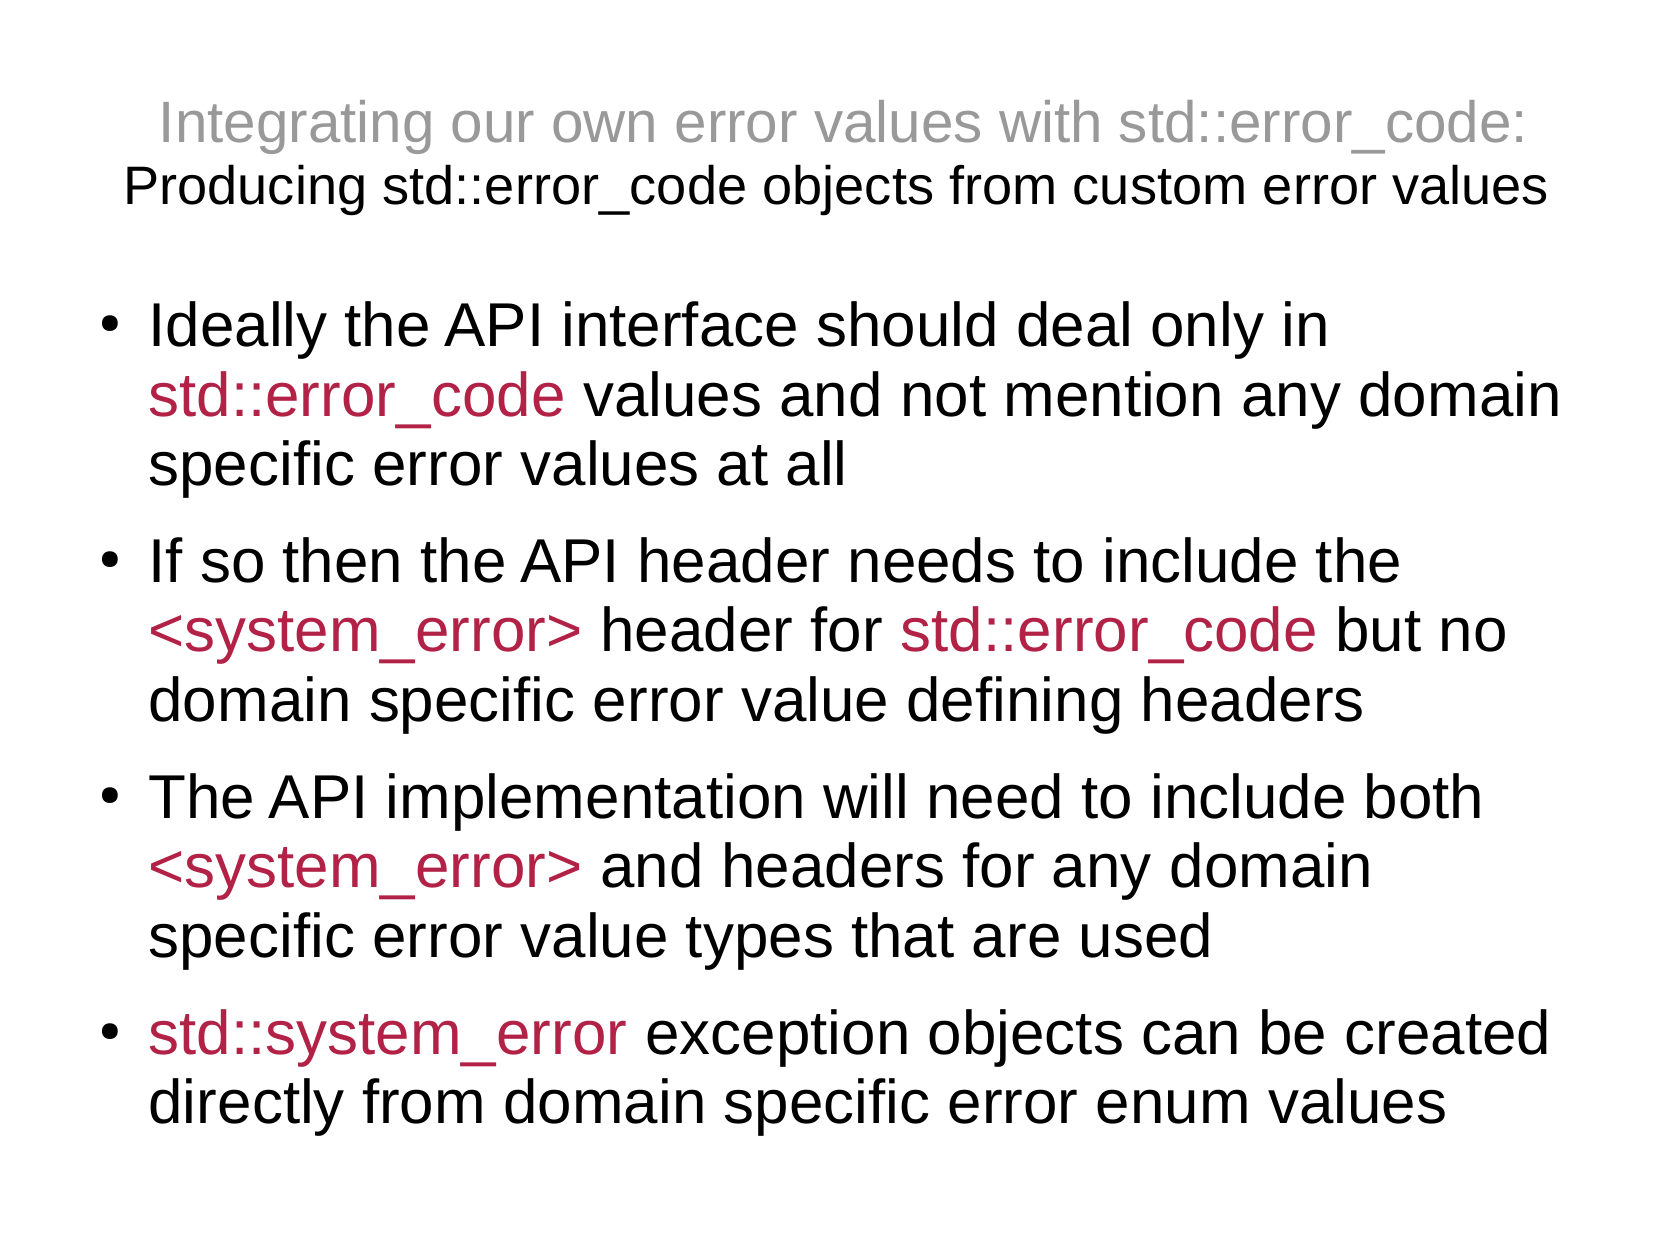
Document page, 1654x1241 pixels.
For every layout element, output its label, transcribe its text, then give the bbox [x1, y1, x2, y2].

list Ideally the API interface should deal only in std::error_code values and not mention any domain specific error values at all If so then the API header needs to include the <system_error> header for std::error_code but no domain specific error value defining headers The API implementation will need to include both <system_error> and headers for any domain specific error value types that are used std::system_error exception objects can be created directly from domain specific error enum values [82, 290, 1571, 1170]
title Integrating our own error values with std::error_code: Producing std::error_code objects from custom error values [82, 49, 1571, 257]
